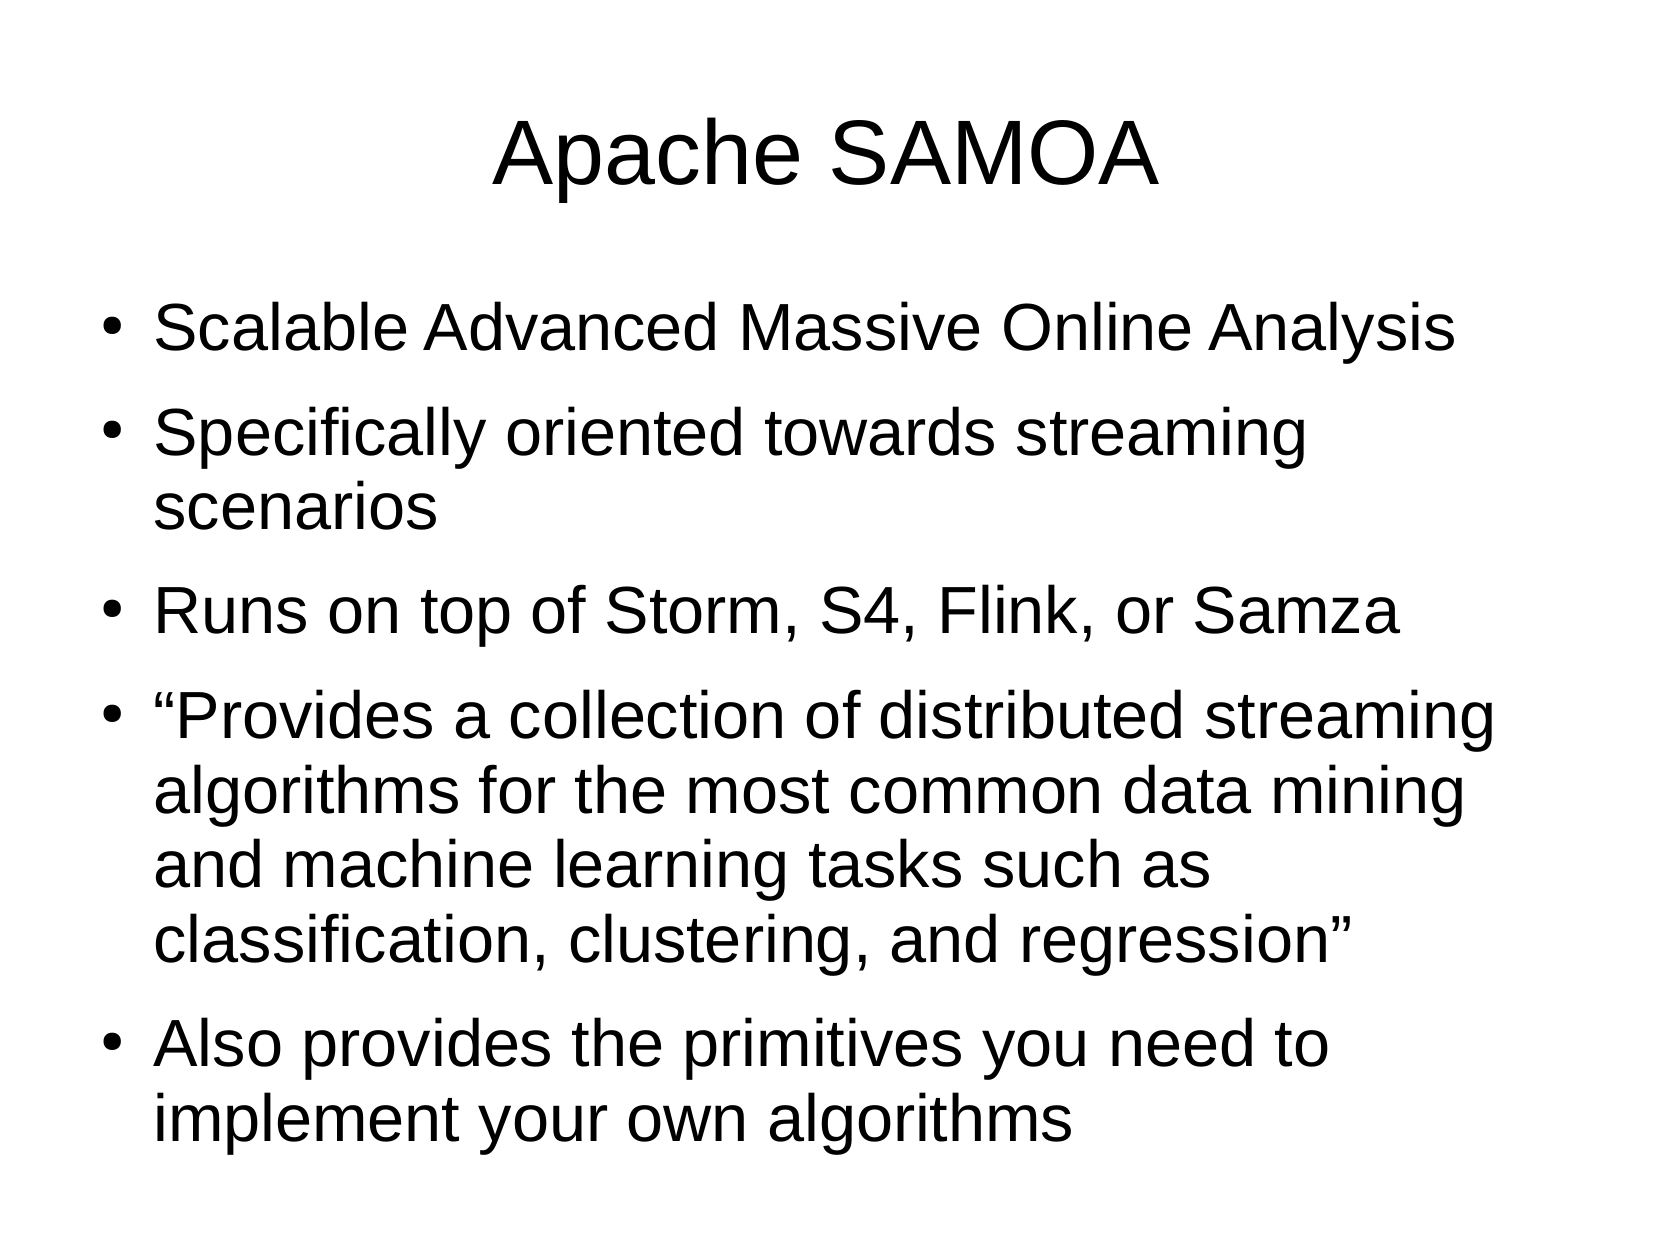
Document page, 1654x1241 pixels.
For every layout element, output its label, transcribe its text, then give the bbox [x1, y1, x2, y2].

title Apache SAMOA [82, 49, 1571, 257]
list Scalable Advanced Massive Online Analysis Specifically oriented towards streaming scenarios Runs on top of Storm, S4, Flink, or Samza “Provides a collection of distributed streaming algorithms for the most common data mining and machine learning tasks such as classification, clustering, and regression” Also provides the primitives you need to implement your own algorithms [82, 290, 1571, 1157]
